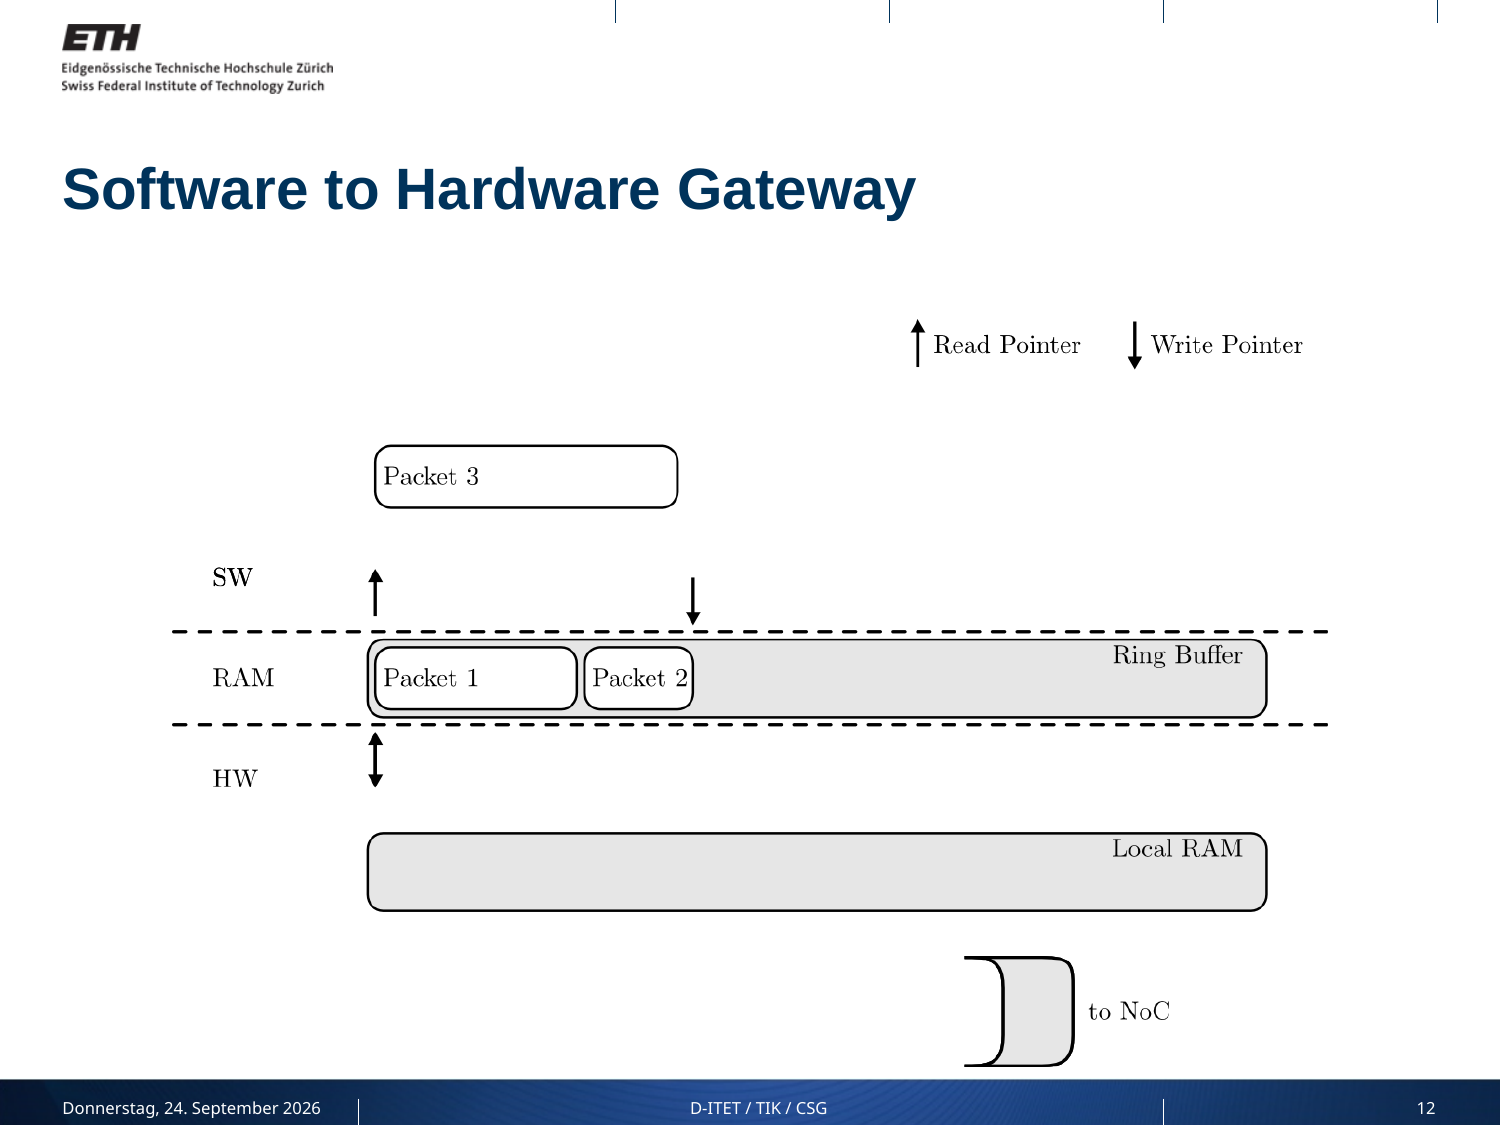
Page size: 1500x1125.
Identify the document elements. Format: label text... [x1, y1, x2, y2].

picture [0, 1078, 1500, 1125]
picture [62, 24, 333, 94]
title Software to Hardware Gateway [62, 157, 1438, 296]
picture [172, 319, 1328, 1067]
